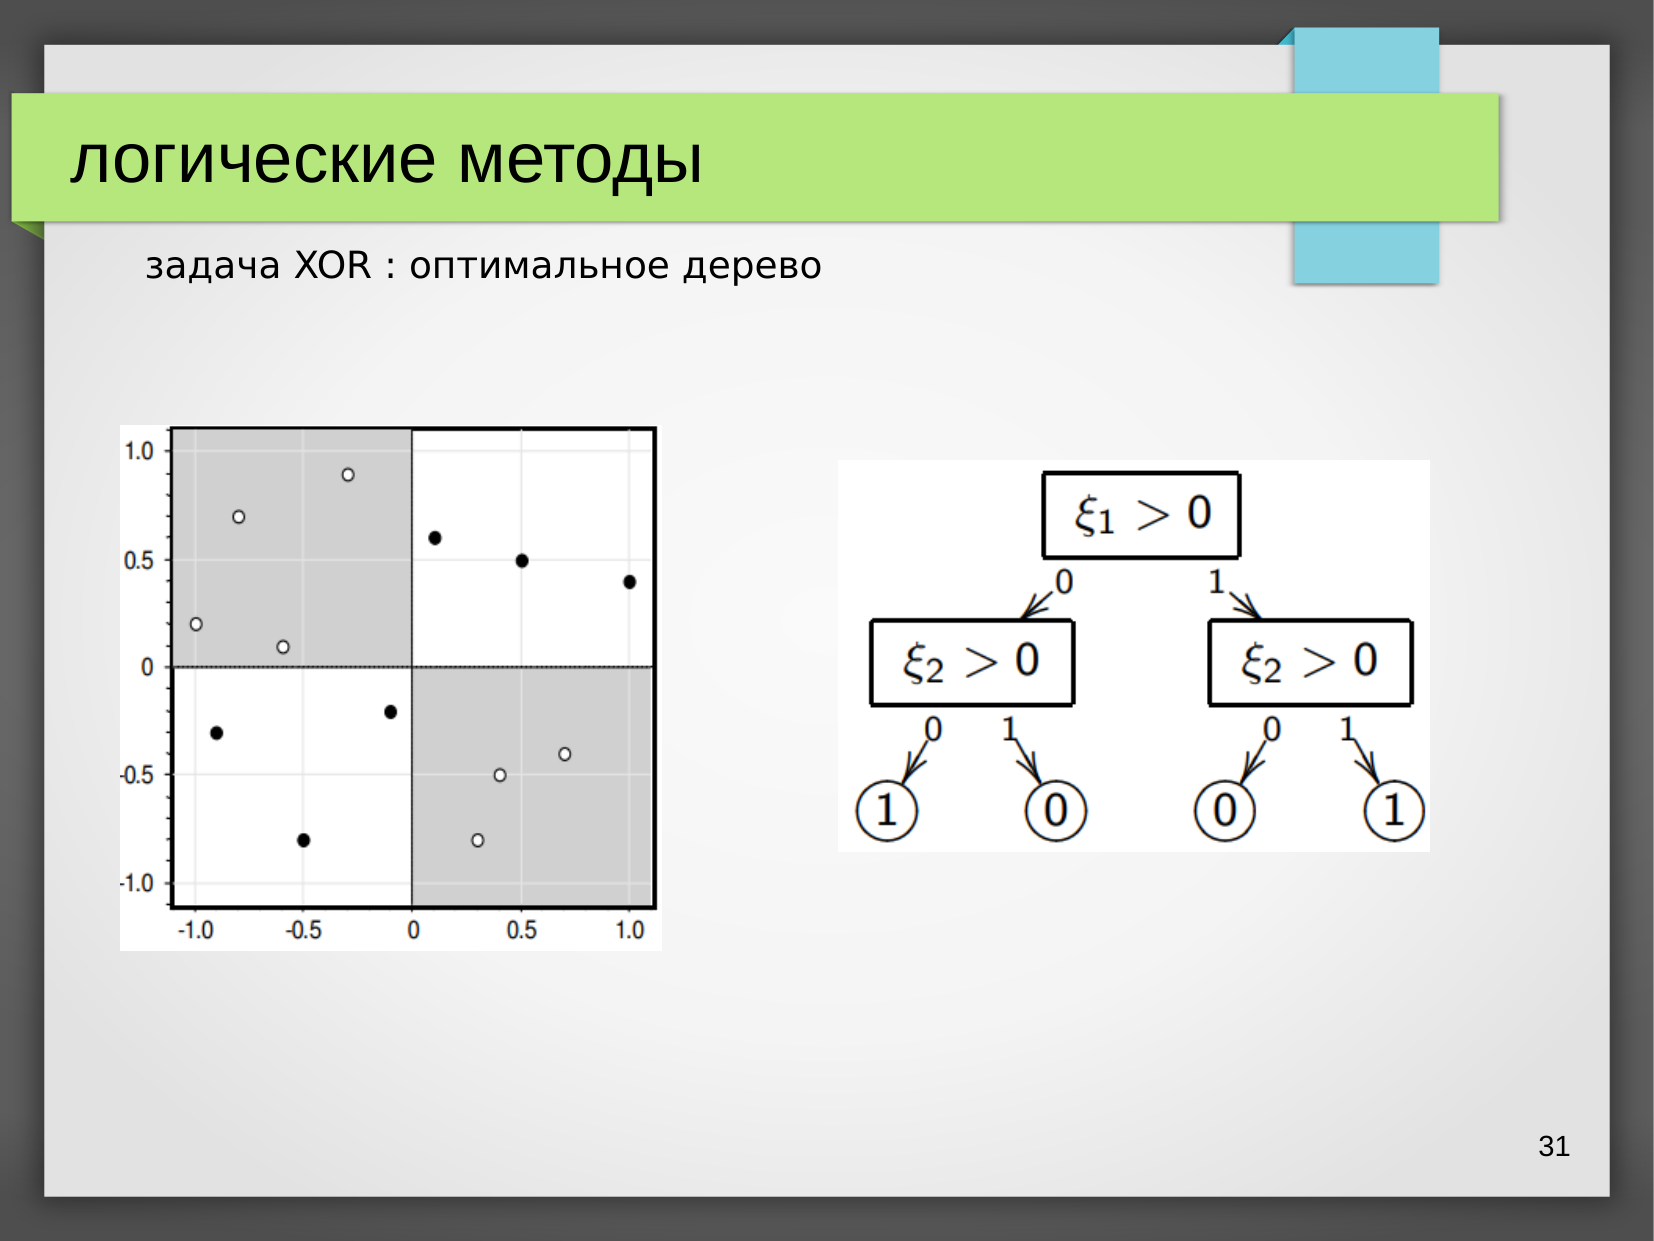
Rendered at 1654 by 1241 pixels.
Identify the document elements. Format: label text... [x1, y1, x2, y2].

text_box задача XOR : оптимальное дерево [129, 236, 1123, 295]
picture [0, 0, 1654, 1241]
title логические методы [70, 118, 1205, 199]
